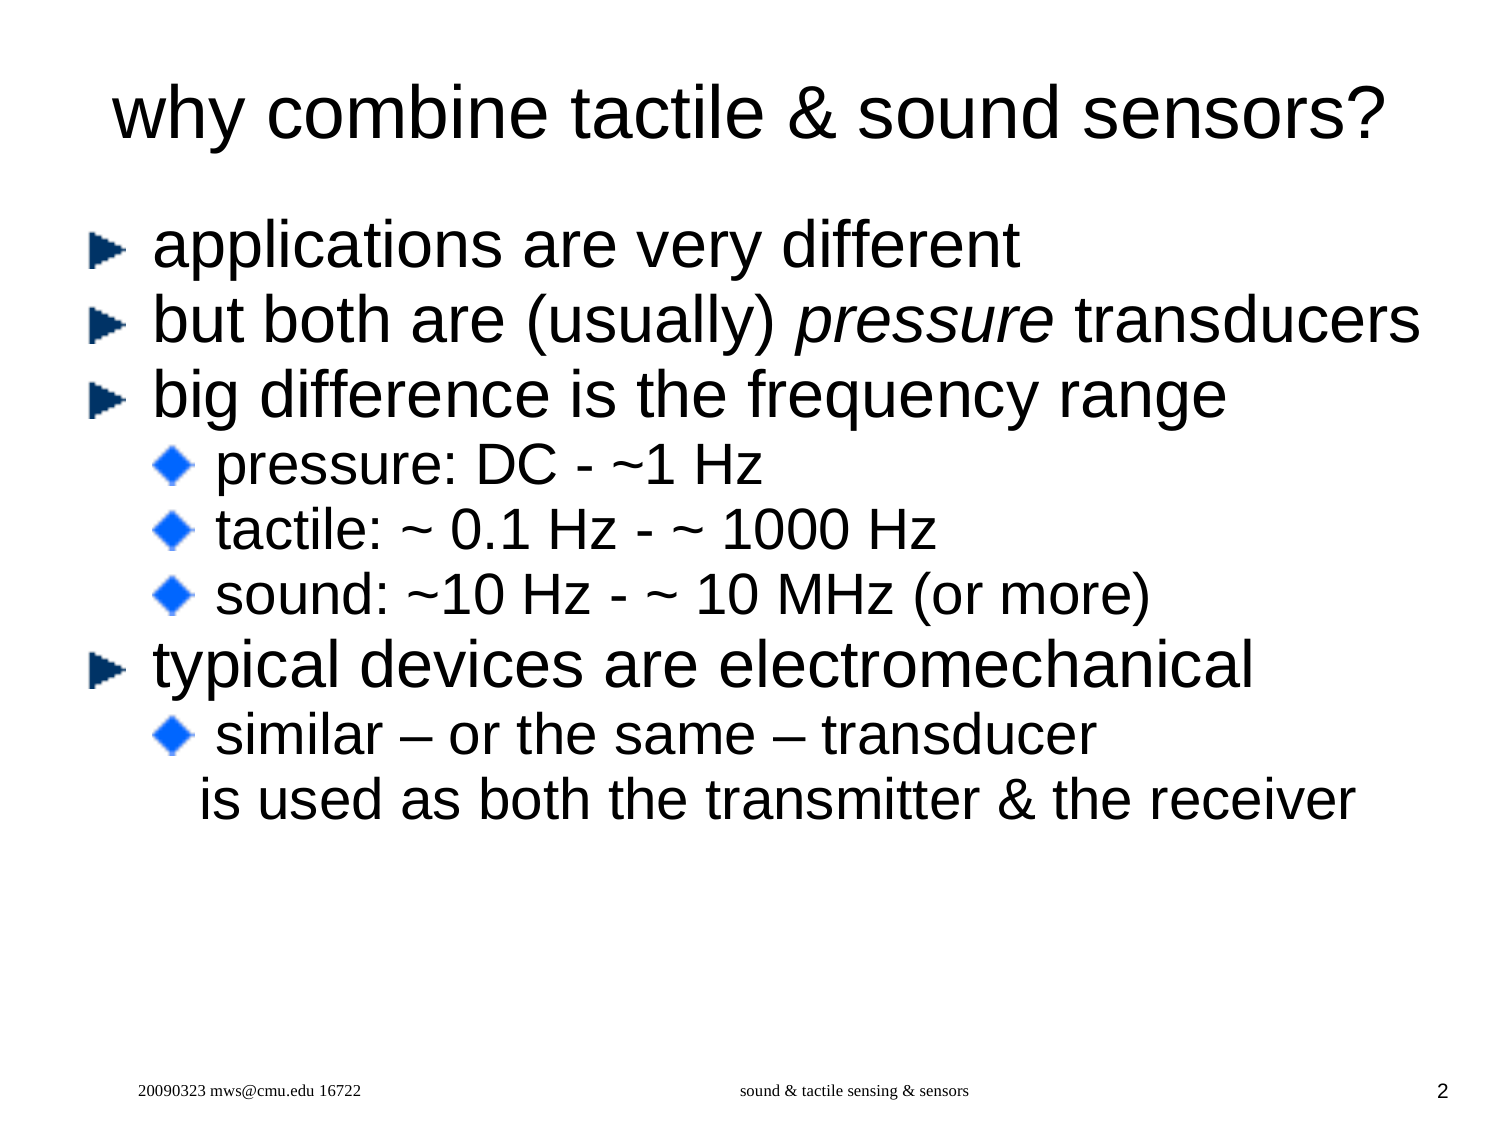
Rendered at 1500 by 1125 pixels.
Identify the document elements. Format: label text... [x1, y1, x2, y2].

list applications are very different but both are (usually) pressure transducers big difference is the frequency range pressure: DC - ~1 Hz tactile: ~ 0.1 Hz - ~ 1000 Hz sound: ~10 Hz - ~ 10 MHz (or more) typical devices are electromechanical similar – or the same – transducer is used as both the transmitter & the receiver [62, 199, 1463, 901]
title why combine tactile & sound sensors? [37, 50, 1463, 176]
